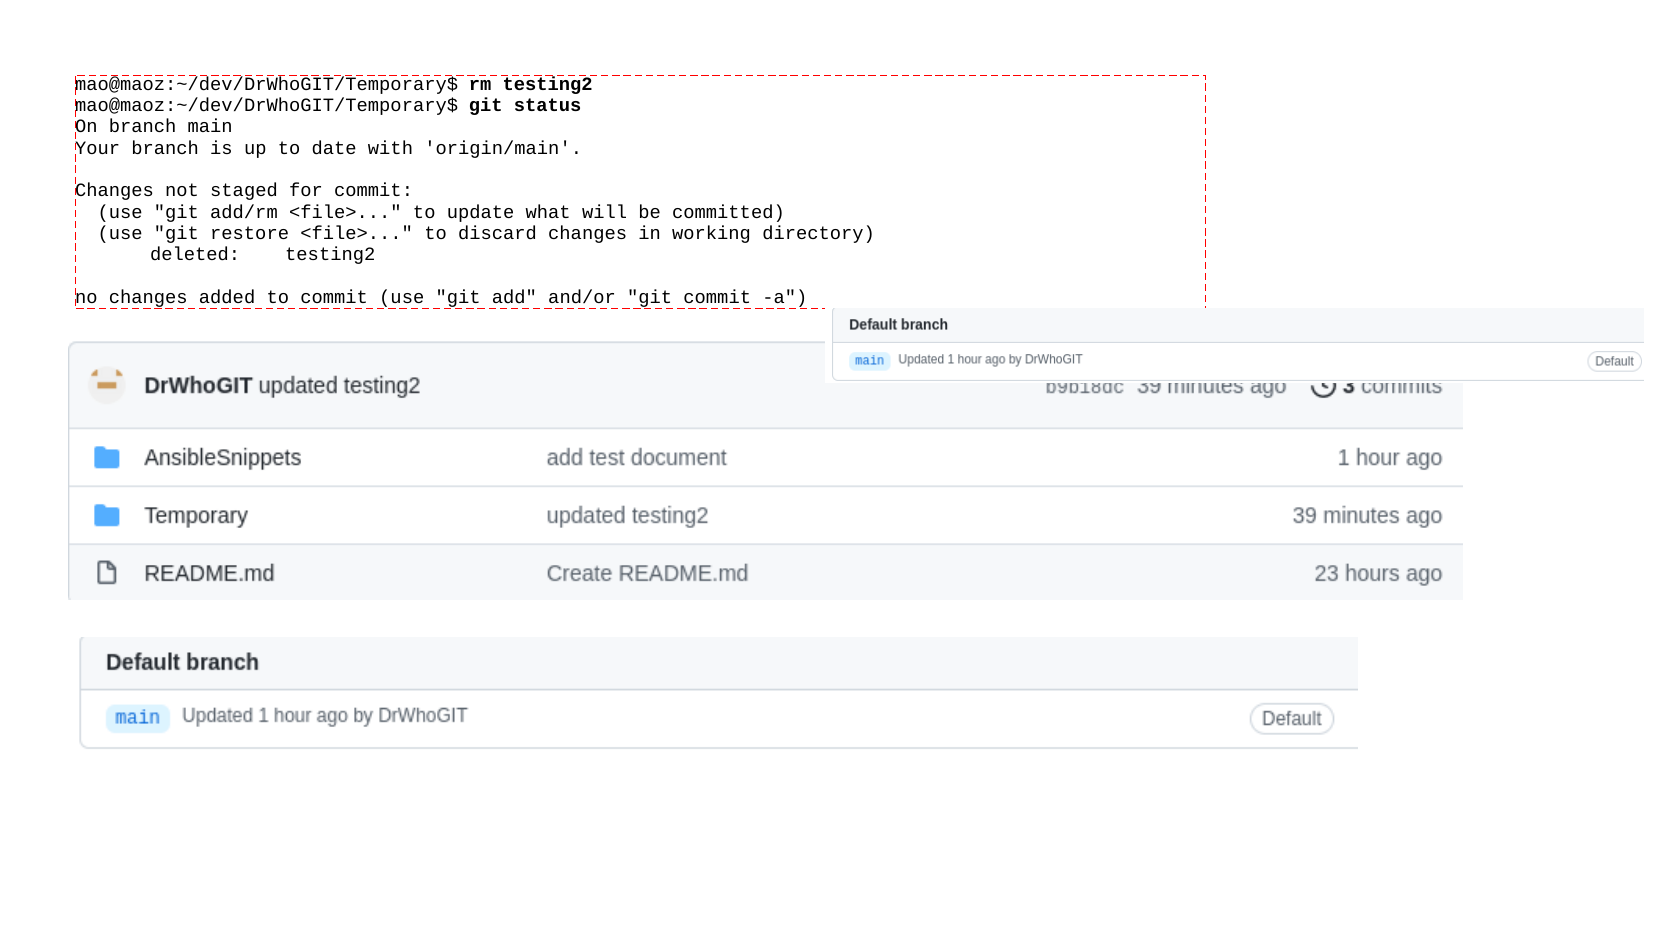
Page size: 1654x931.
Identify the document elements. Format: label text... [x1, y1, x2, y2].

picture [68, 308, 1644, 600]
text_box mao@maoz:~/dev/DrWhoGIT/Temporary$ rm testing2 mao@maoz:~/dev/DrWhoGIT/Temporary$ git status On branch main Your branch is up to date with 'origin/main'. Changes not staged for commit: (use "git add/rm <file>..." to update what will be committed) (use "git restore <file>..." to discard changes in working directory) deleted: testing2 no changes added to commit (use "git add" and/or "git commit -a") [75, 75, 1206, 309]
picture [75, 637, 1358, 757]
